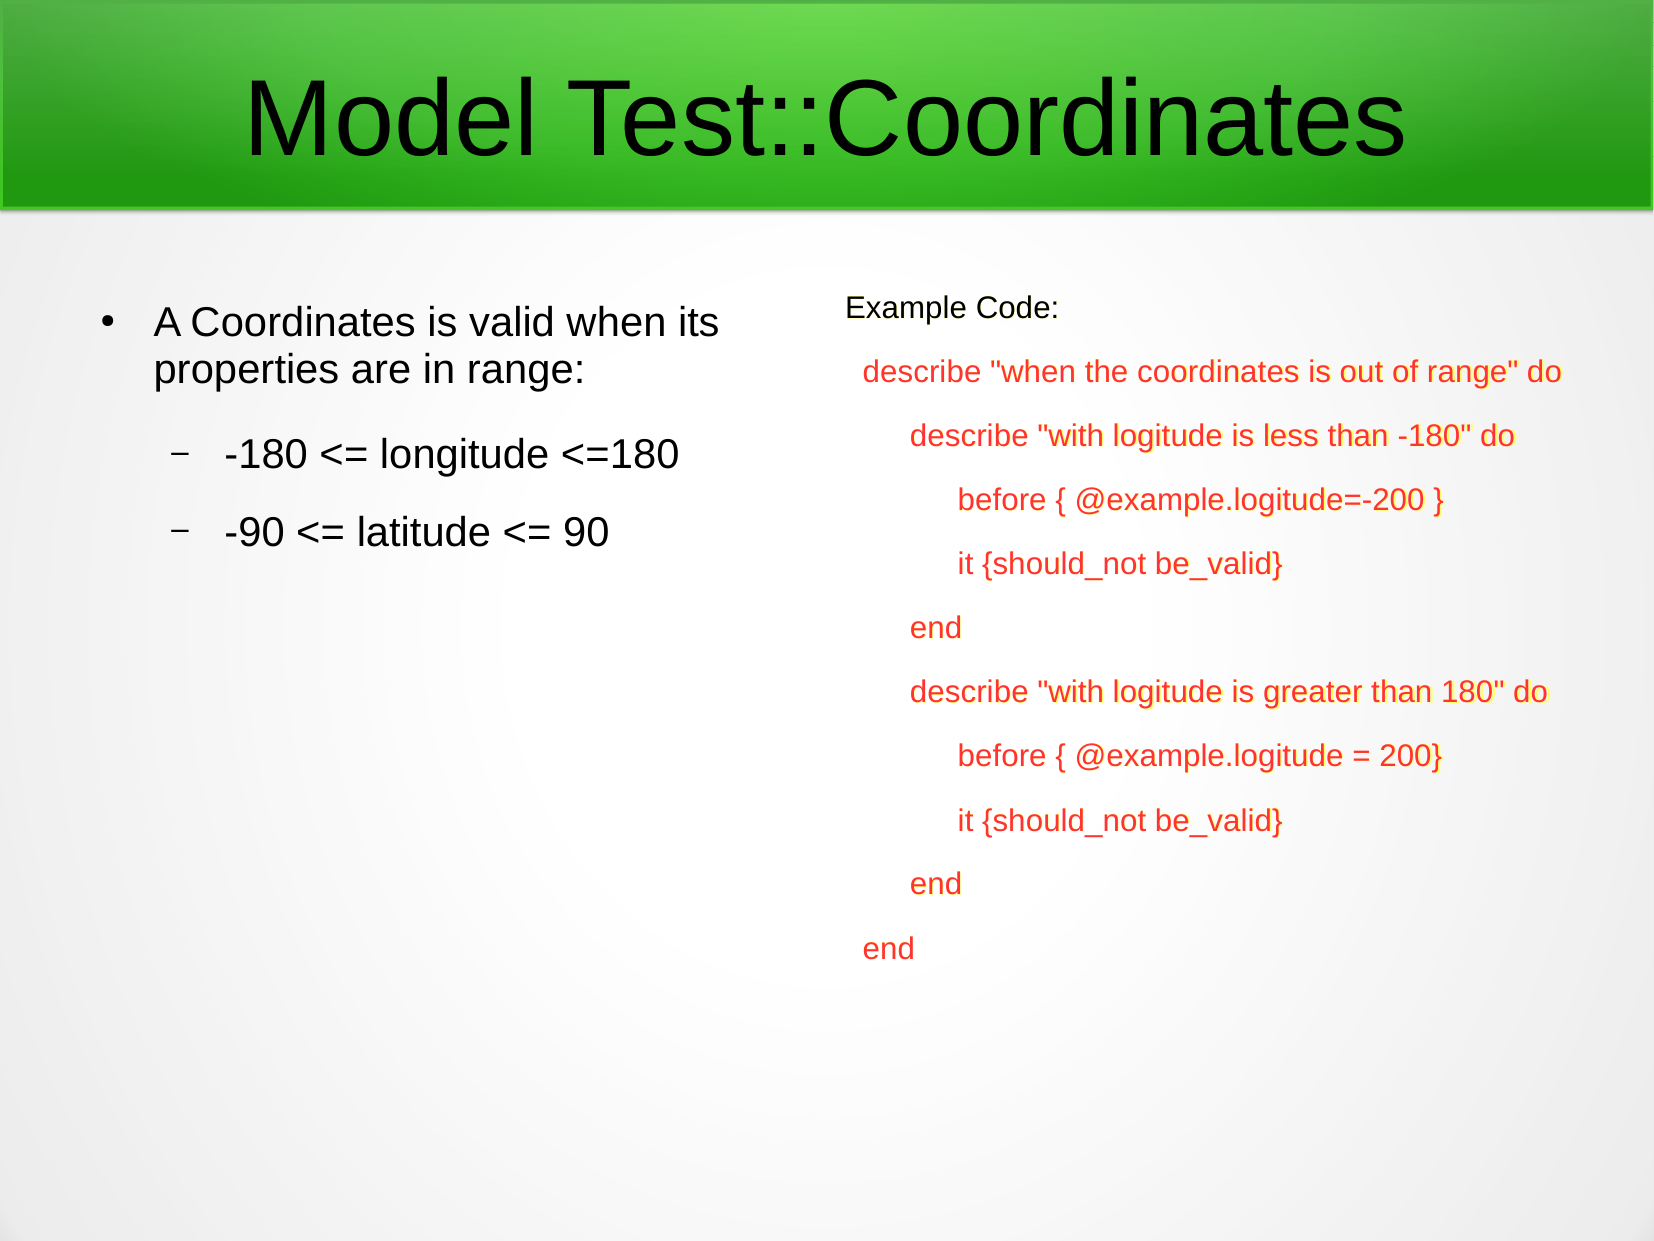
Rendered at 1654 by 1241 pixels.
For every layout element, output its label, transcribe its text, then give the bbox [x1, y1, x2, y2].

list A Coordinates is valid when its properties are in range: -180 <= longitude <=180 -90 <= latitude <= 90 [82, 299, 809, 1019]
title Model Test::Coordinates [82, 47, 1571, 189]
list Example Code: describe "when the coordinates is out of range" do describe "with logitude is less than -180" do before { @example.logitude=-200 } it {should_not be_valid} end describe "with logitude is greater than 180" do before { @example.logitude = 200} it {should_not be_valid} end end [845, 290, 1572, 1010]
